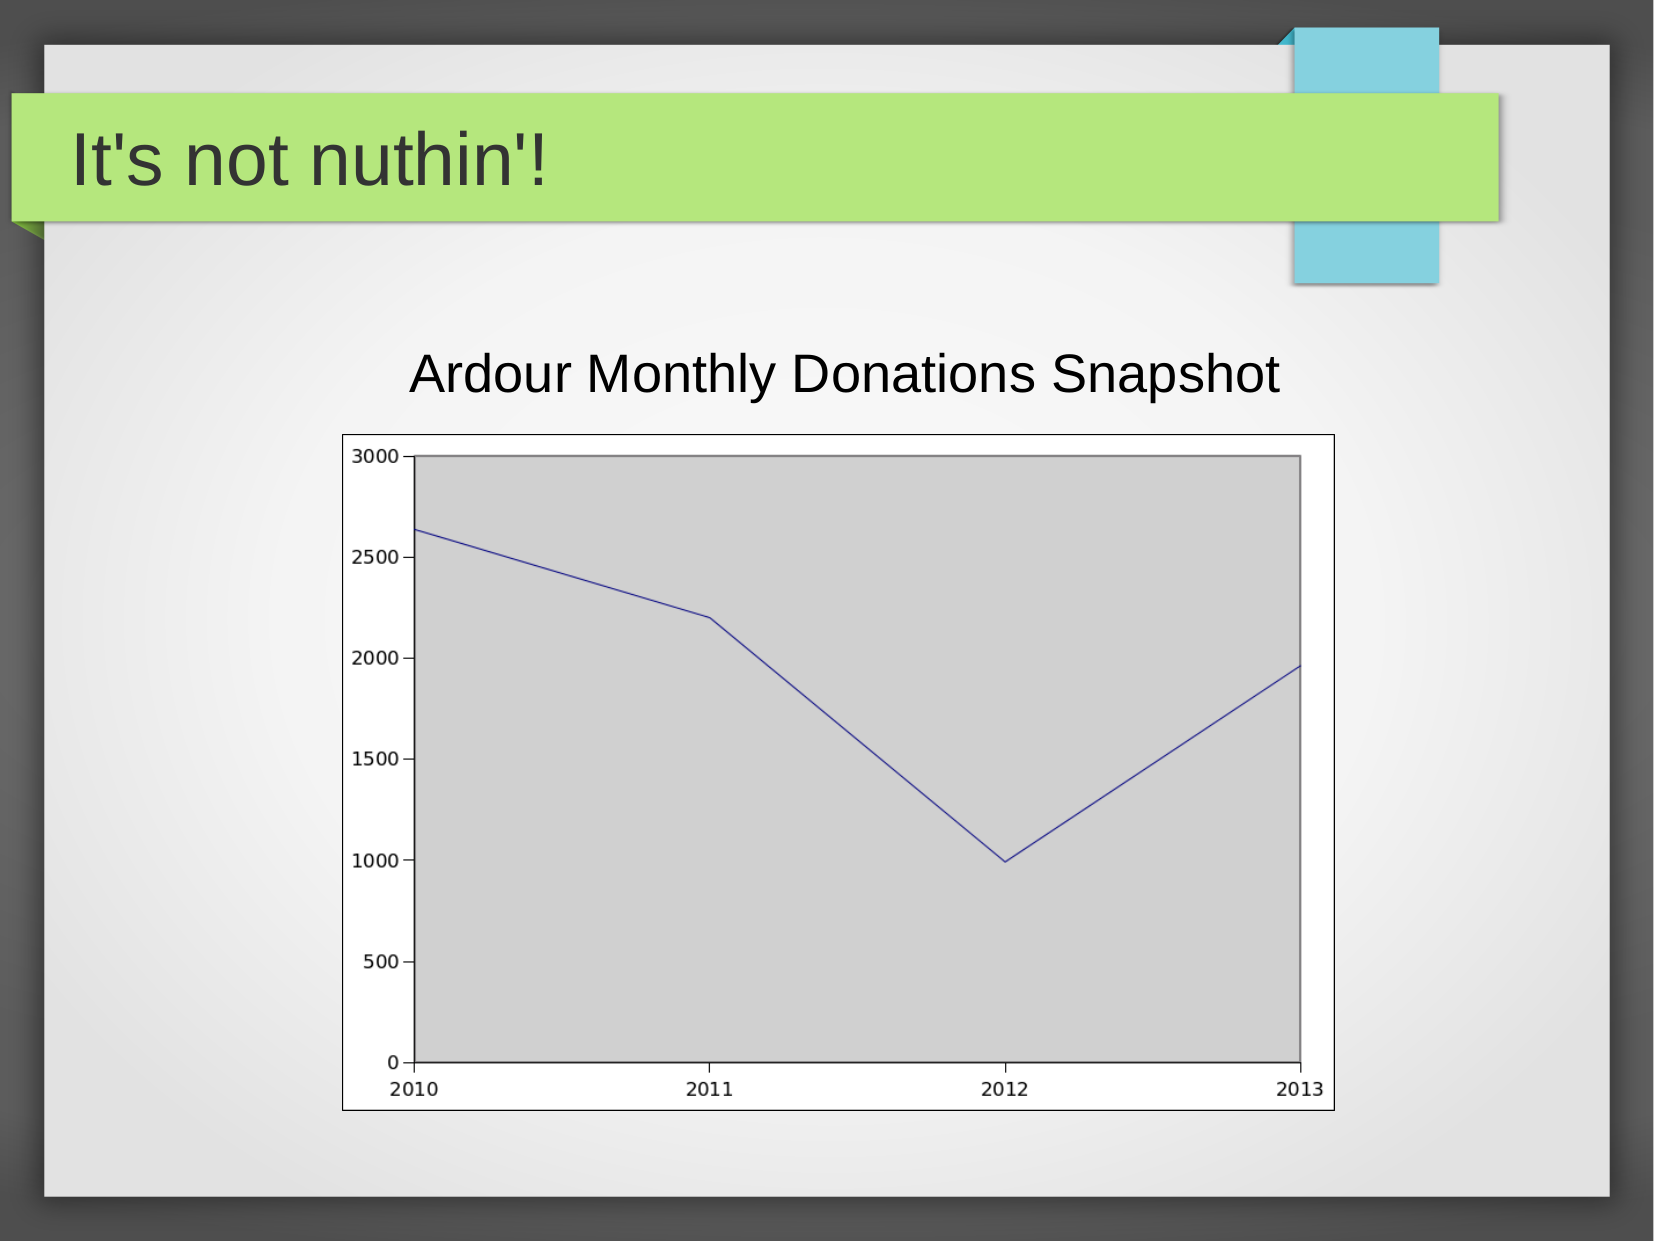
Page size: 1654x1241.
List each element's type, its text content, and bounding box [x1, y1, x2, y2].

title It's not nuthin'! [70, 106, 1229, 213]
picture [0, 0, 1654, 1241]
list Ardour Monthly Donations Snapshot [82, 343, 1538, 1063]
